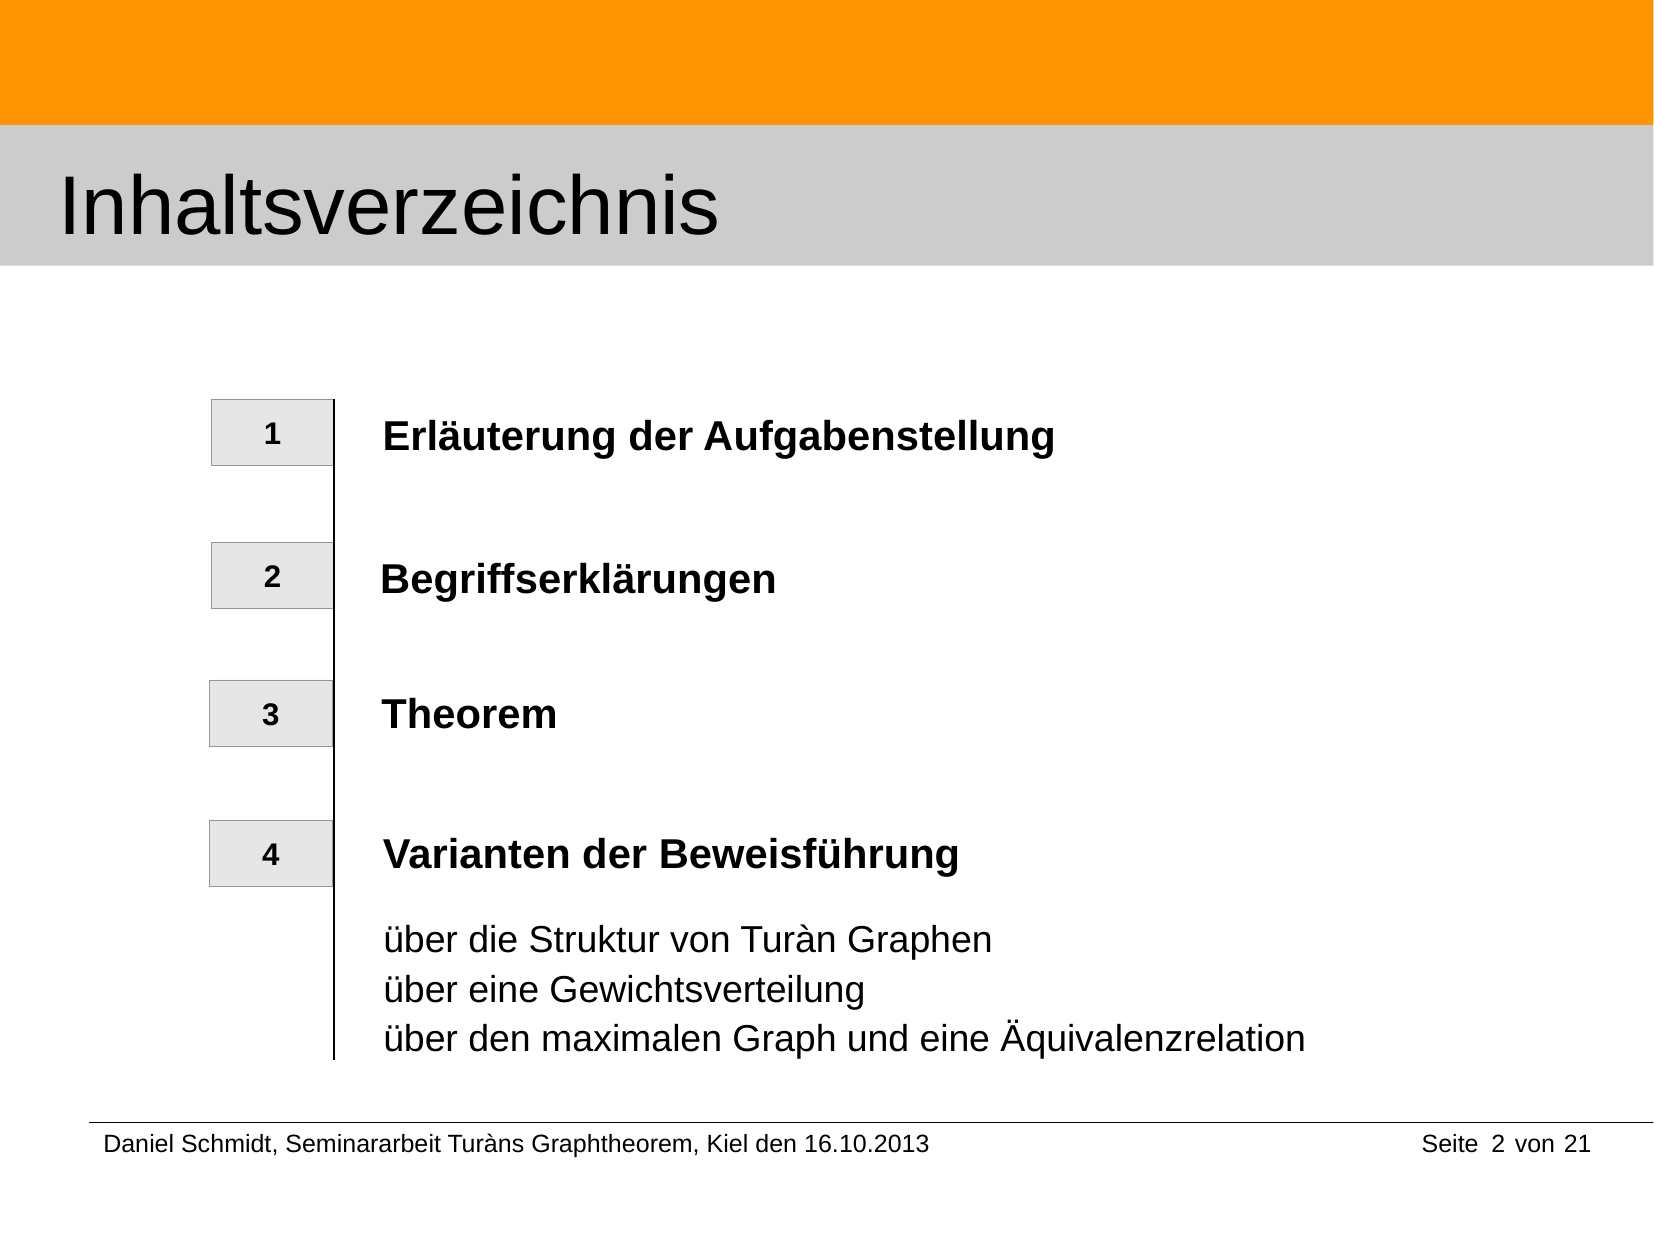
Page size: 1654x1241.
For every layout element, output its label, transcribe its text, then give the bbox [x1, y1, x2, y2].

text_box 21 [1548, 1121, 1654, 1193]
text_box 4 [209, 819, 332, 886]
text_box Theorem [366, 683, 928, 745]
text_box Varianten der Beweisführung [368, 823, 1063, 885]
list über die Struktur von Turàn Graphen über eine Gewichtsverteilung über den maximalen Graph und eine Äquivalenzrelation [375, 885, 1359, 1094]
text_box <Nummer> [1476, 1122, 1632, 1194]
text_box 1 [211, 399, 333, 466]
text_box Daniel Schmidt, Seminararbeit Turàns Graphtheorem, Kiel den 16.10.2013 [88, 1122, 975, 1165]
text_box Begriffserklärungen [365, 548, 927, 610]
text_box 3 [209, 679, 332, 746]
title Inhaltsverzeichnis [50, 143, 1359, 260]
text_box 2 [211, 541, 333, 608]
text_box Erläuterung der Aufgabenstellung [367, 405, 1077, 468]
text_box Seite [1406, 1122, 1476, 1165]
